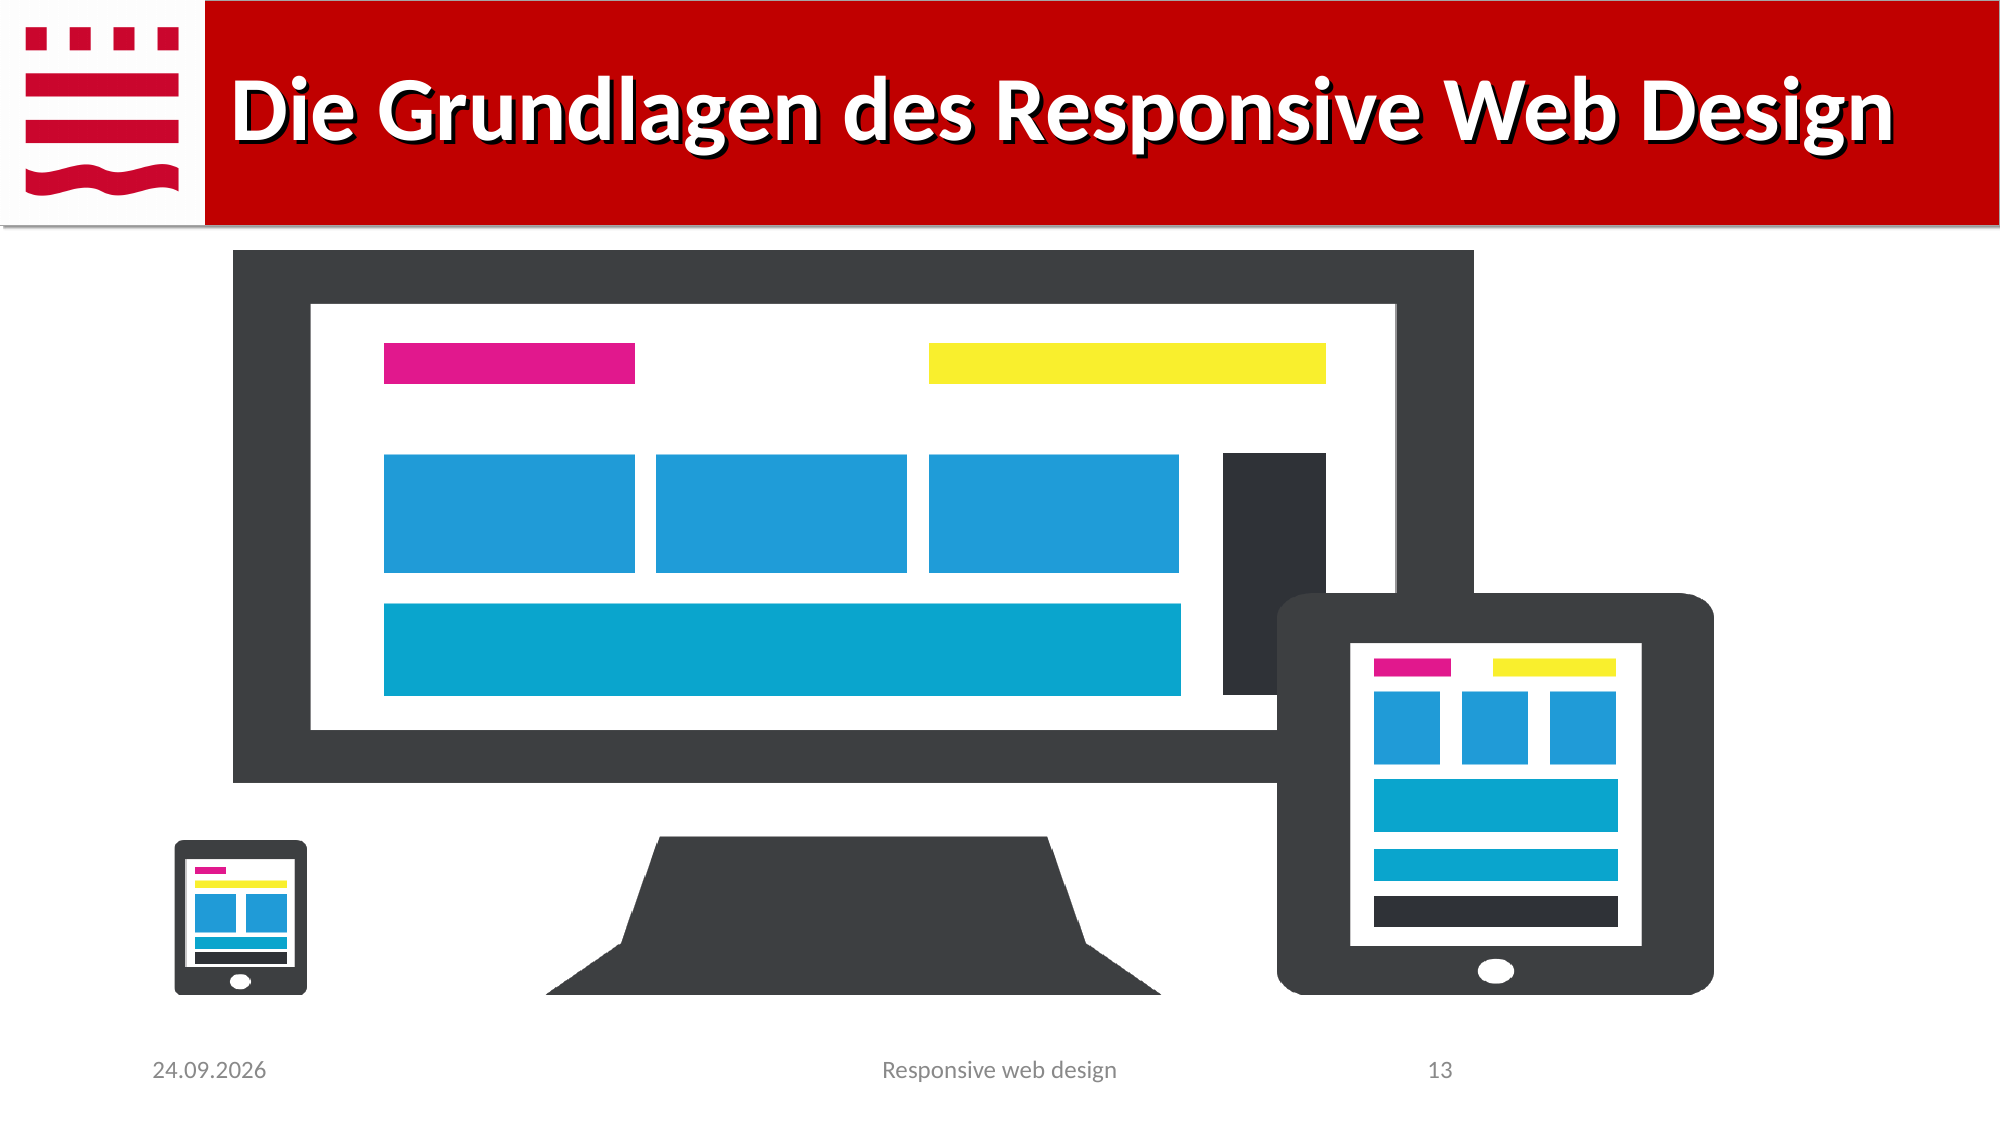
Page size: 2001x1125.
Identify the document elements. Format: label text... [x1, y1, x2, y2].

text_box [1412, 1042, 1863, 1103]
text_box Die Grundlagen des Responsive Web Design [205, 0, 2000, 225]
text_box Responsive web design [662, 1042, 1338, 1103]
text_box 2017/4/30 [137, 1042, 588, 1103]
picture [174, 250, 1714, 995]
picture [0, 0, 205, 225]
